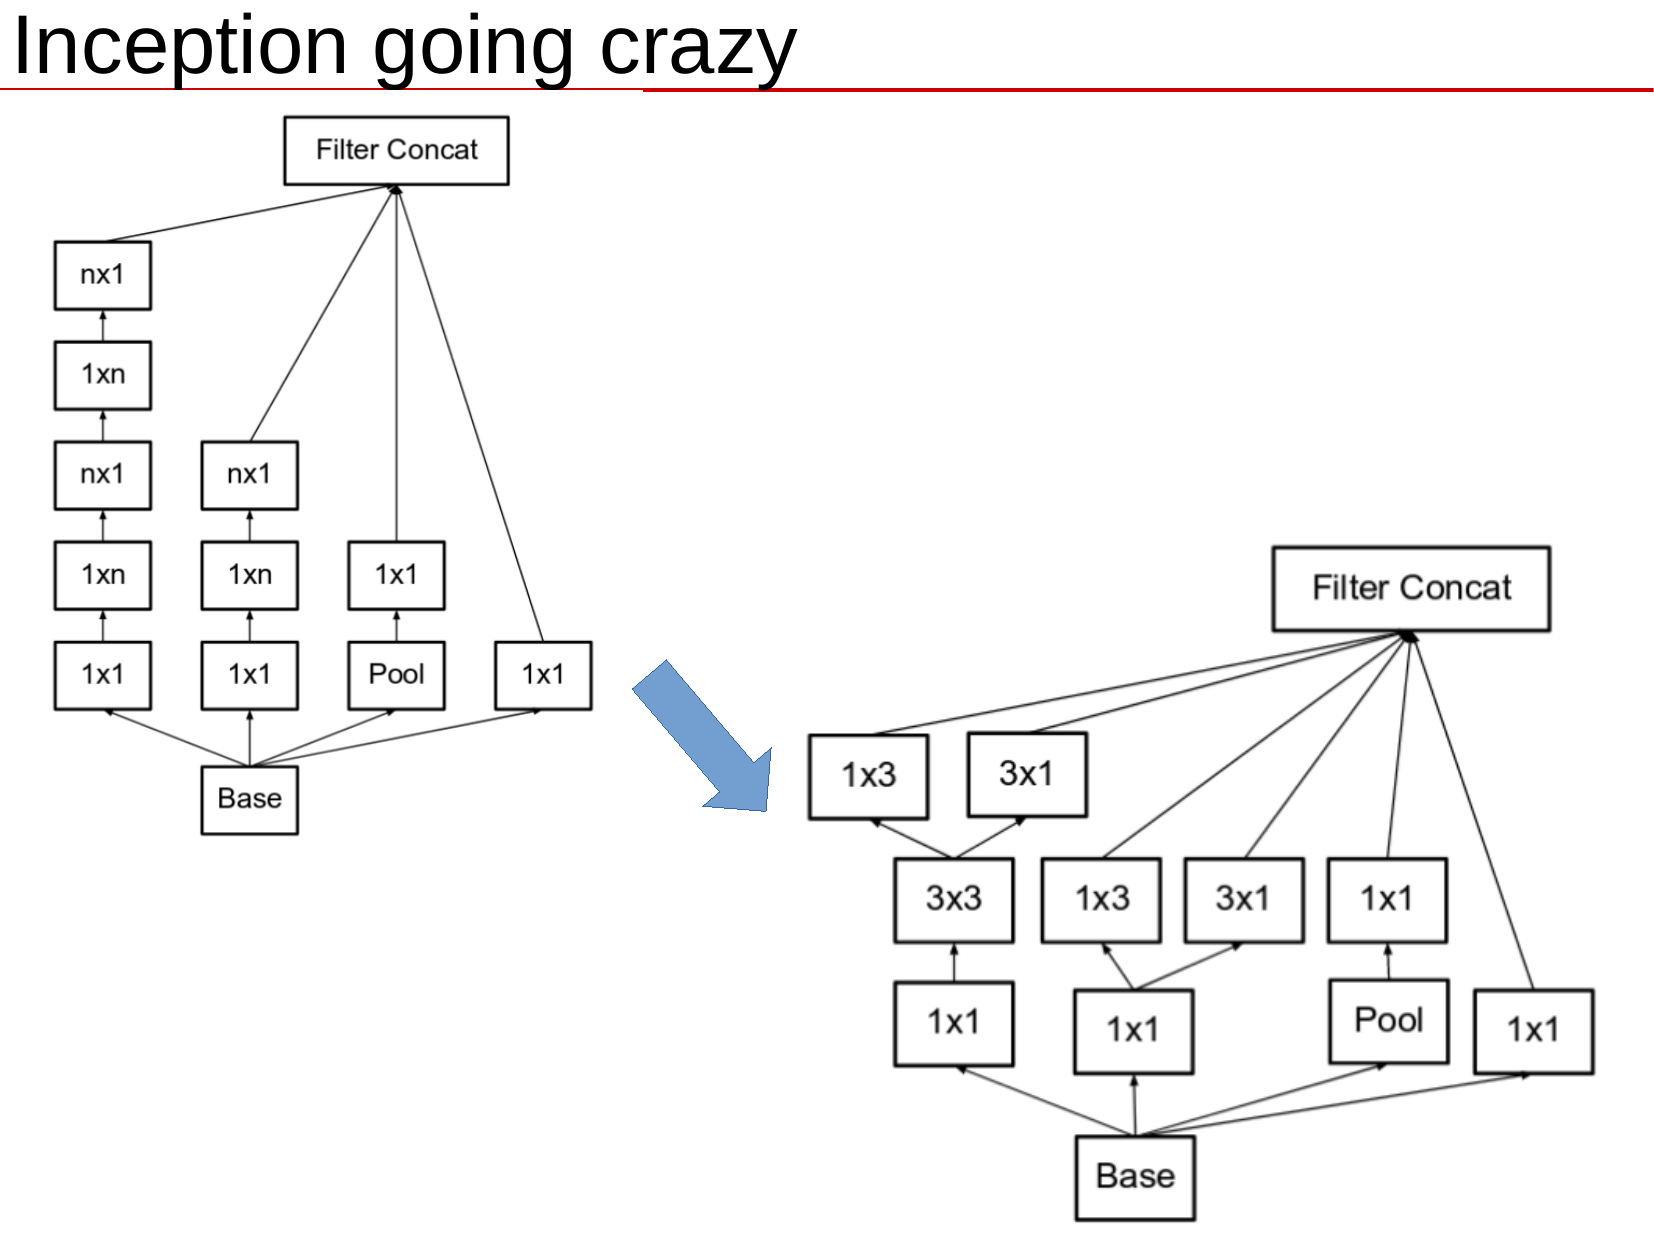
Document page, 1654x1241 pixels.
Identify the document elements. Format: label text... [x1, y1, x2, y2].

title Inception going crazy [11, 0, 1501, 91]
picture [0, 90, 643, 856]
picture [755, 524, 1654, 1238]
text_box [632, 659, 772, 812]
